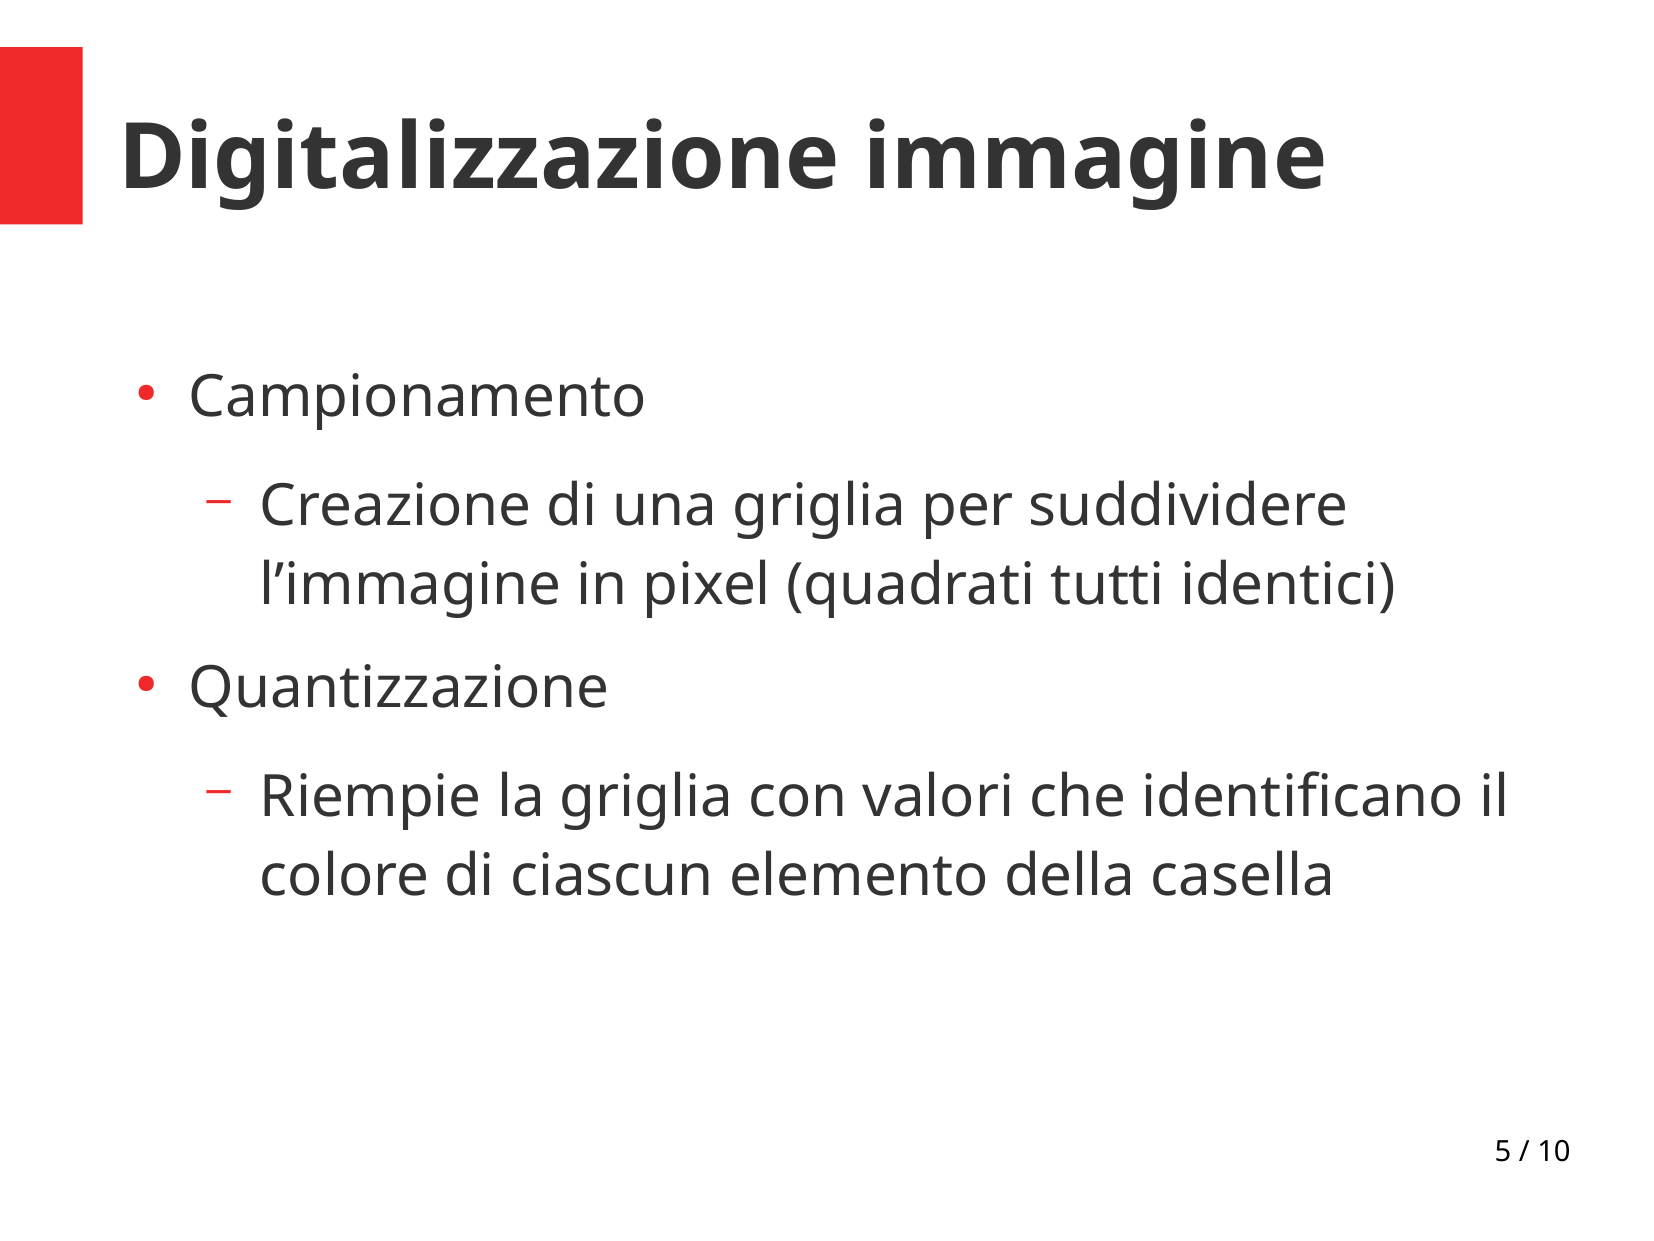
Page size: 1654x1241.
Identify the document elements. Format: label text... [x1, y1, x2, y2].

title Digitalizzazione immagine [118, 49, 1571, 257]
list Campionamento Creazione di una griglia per suddividere l’immagine in pixel (quadrati tutti identici) Quantizzazione Riempie la griglia con valori che identificano il colore di ciascun elemento della casella [118, 354, 1536, 1074]
